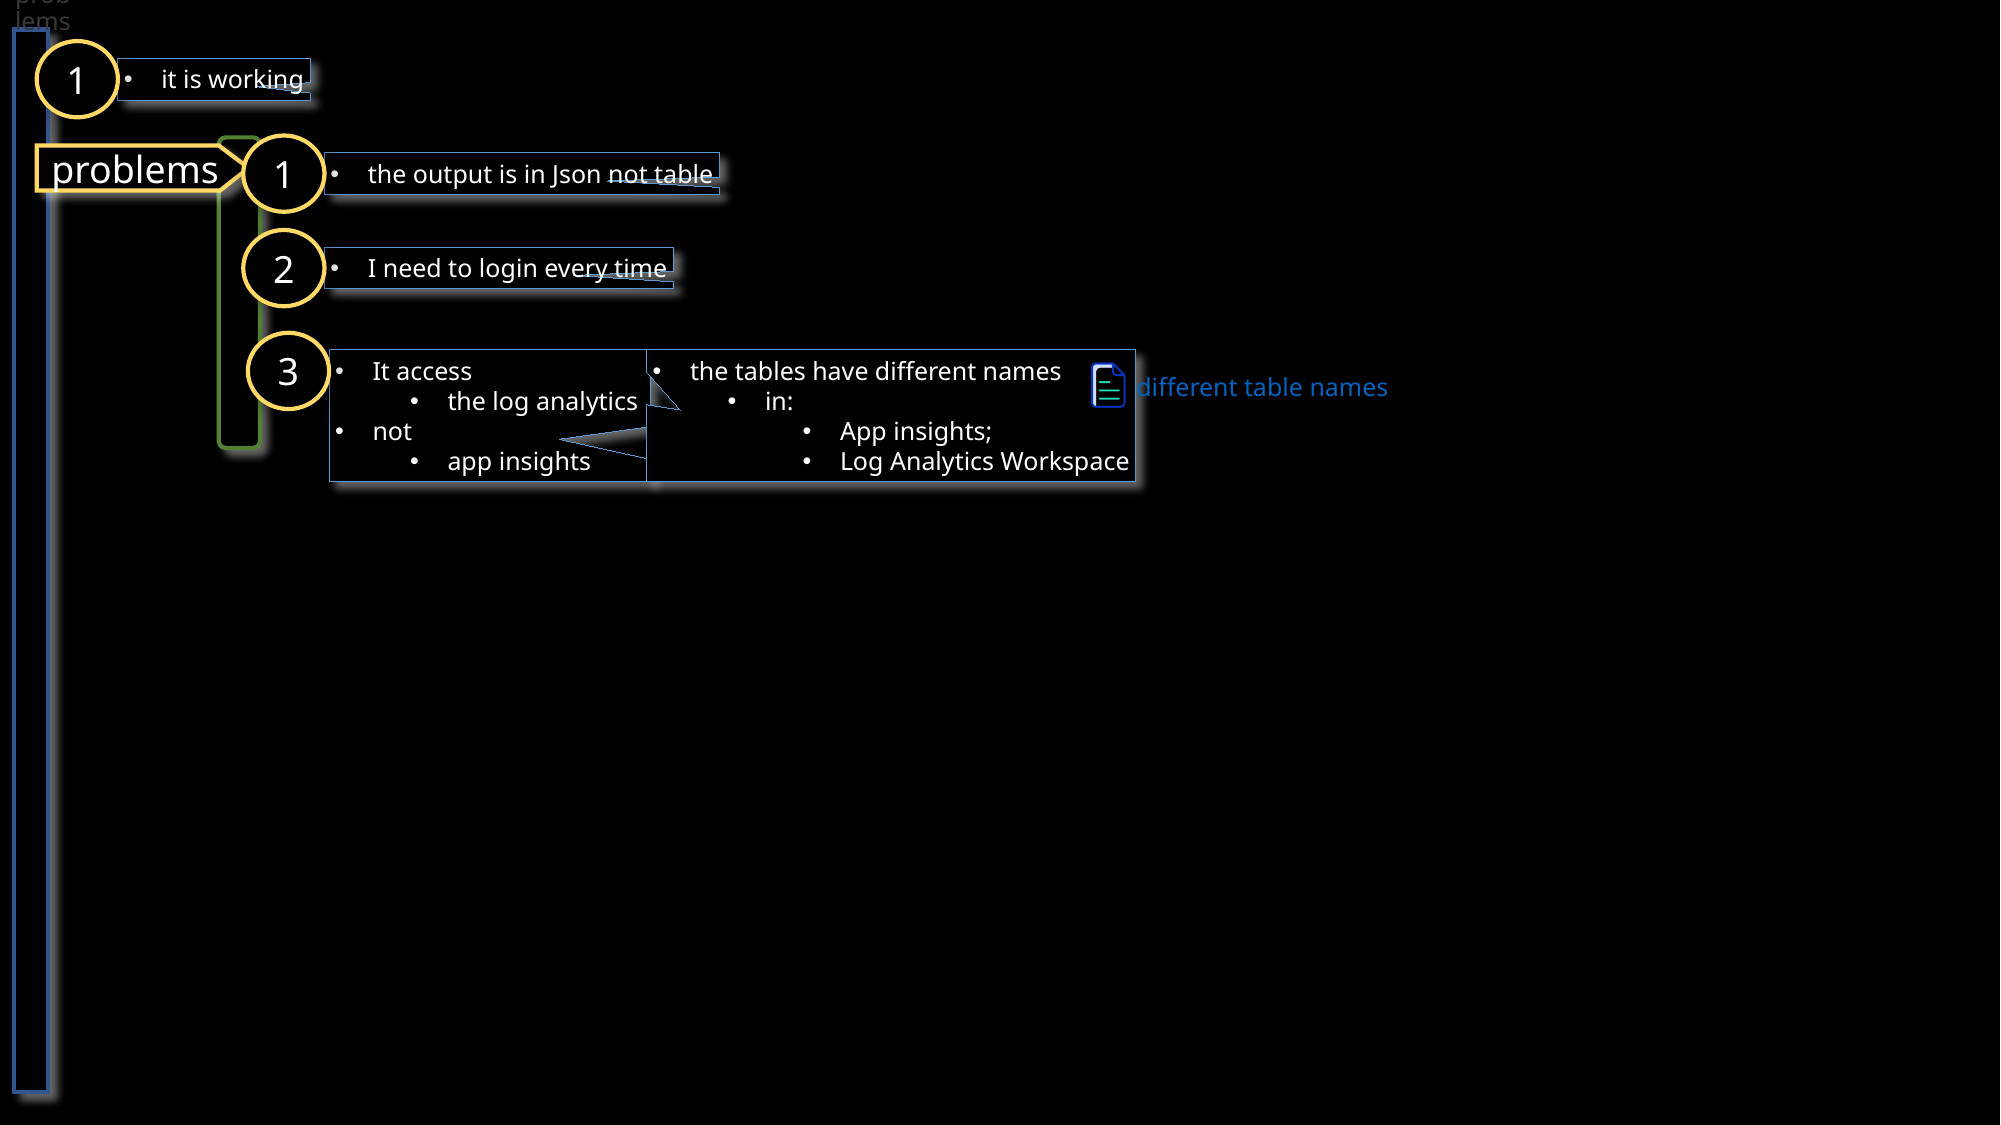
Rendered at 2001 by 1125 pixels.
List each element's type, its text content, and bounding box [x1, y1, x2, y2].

text_box different table names [1121, 363, 1404, 413]
text_box 3 [247, 332, 330, 410]
text_box I need to login every time [324, 247, 674, 289]
text_box 2 [243, 229, 325, 307]
text_box [218, 137, 260, 163]
text_box [218, 174, 261, 448]
text_box It access the log analytics not app insights [329, 349, 651, 482]
text_box 1 [243, 135, 325, 212]
text_box problems [57, 165, 69, 181]
text_box problems [36, 145, 244, 191]
picture [1090, 362, 1126, 408]
text_box the output is in Json not table [324, 152, 720, 195]
text_box it is working [117, 58, 311, 101]
text_box 1 [36, 41, 118, 118]
title 7. problems [0, 0, 90, 1125]
text_box the tables have different names in: App insights; Log Analytics Workspace [646, 349, 1136, 482]
